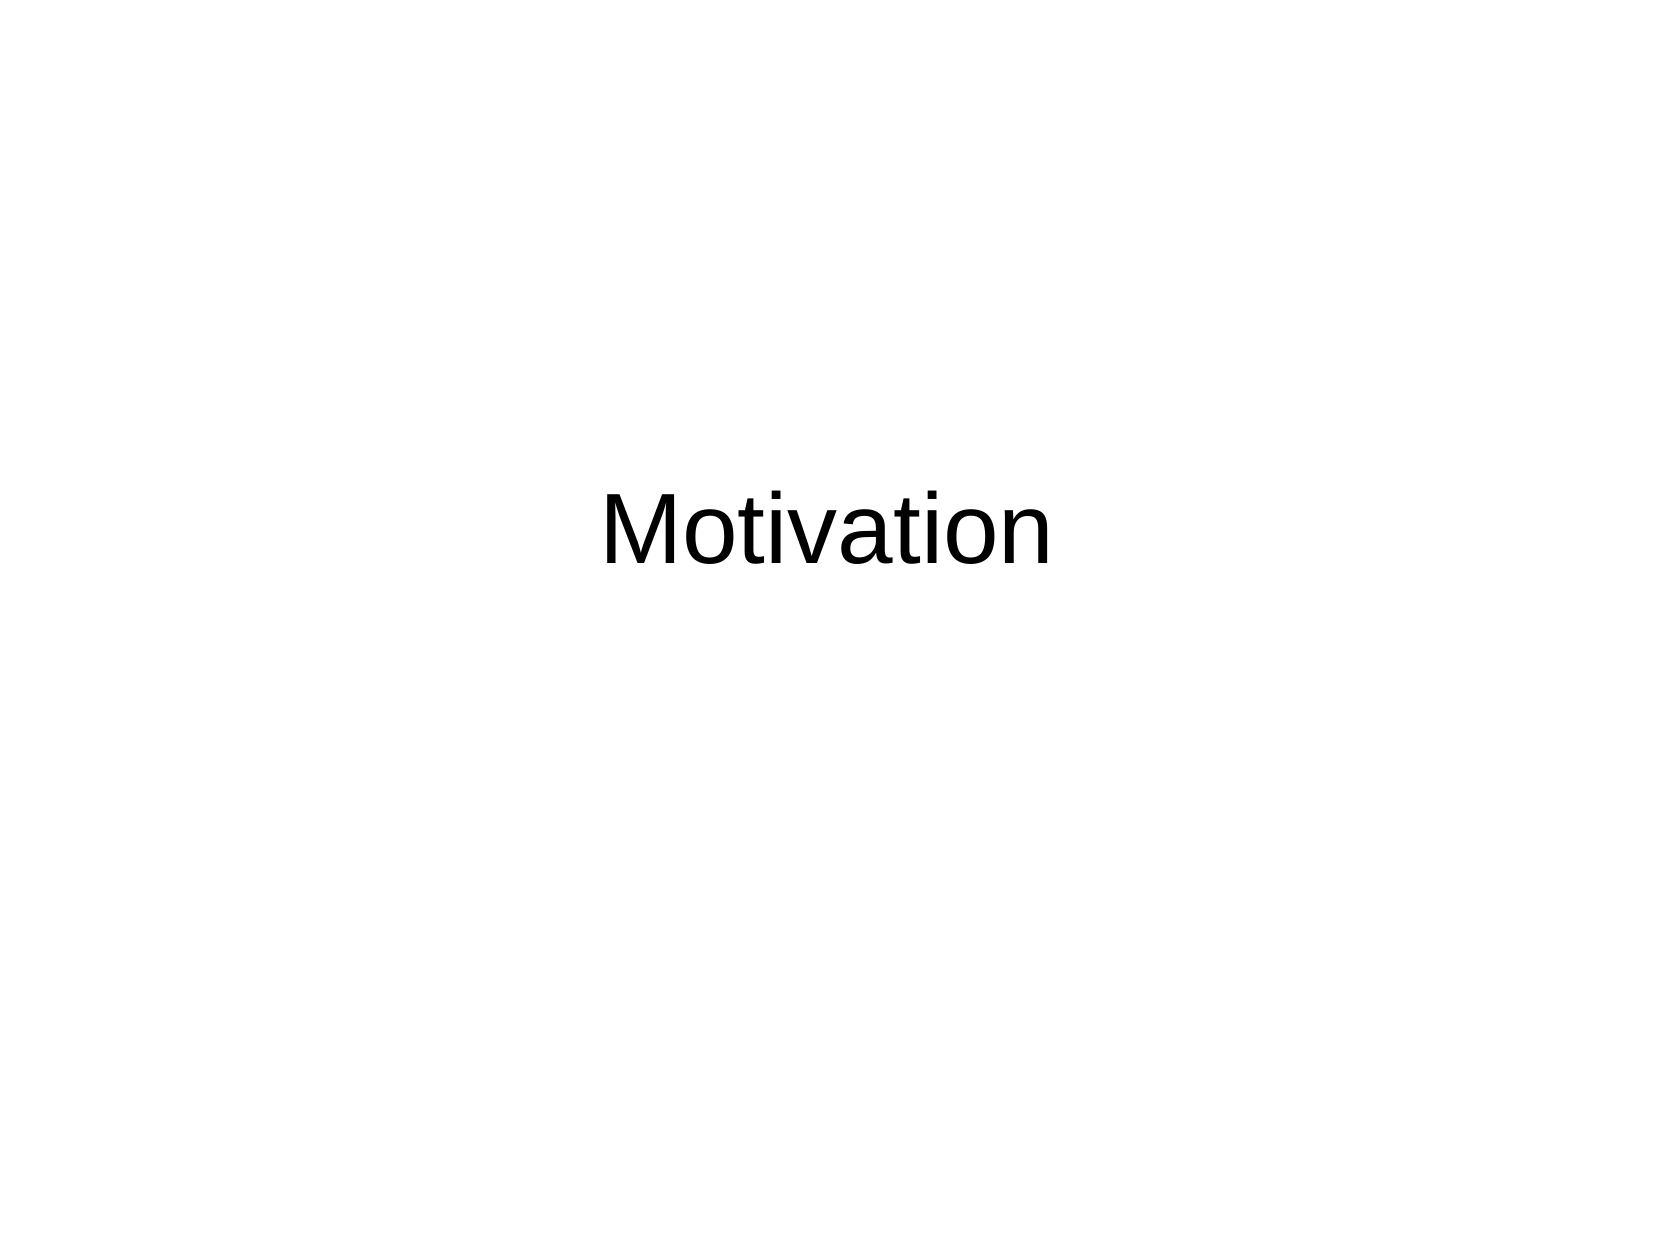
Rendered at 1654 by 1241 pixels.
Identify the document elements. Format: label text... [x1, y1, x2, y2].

subtitle Motivation [82, 49, 1571, 1010]
